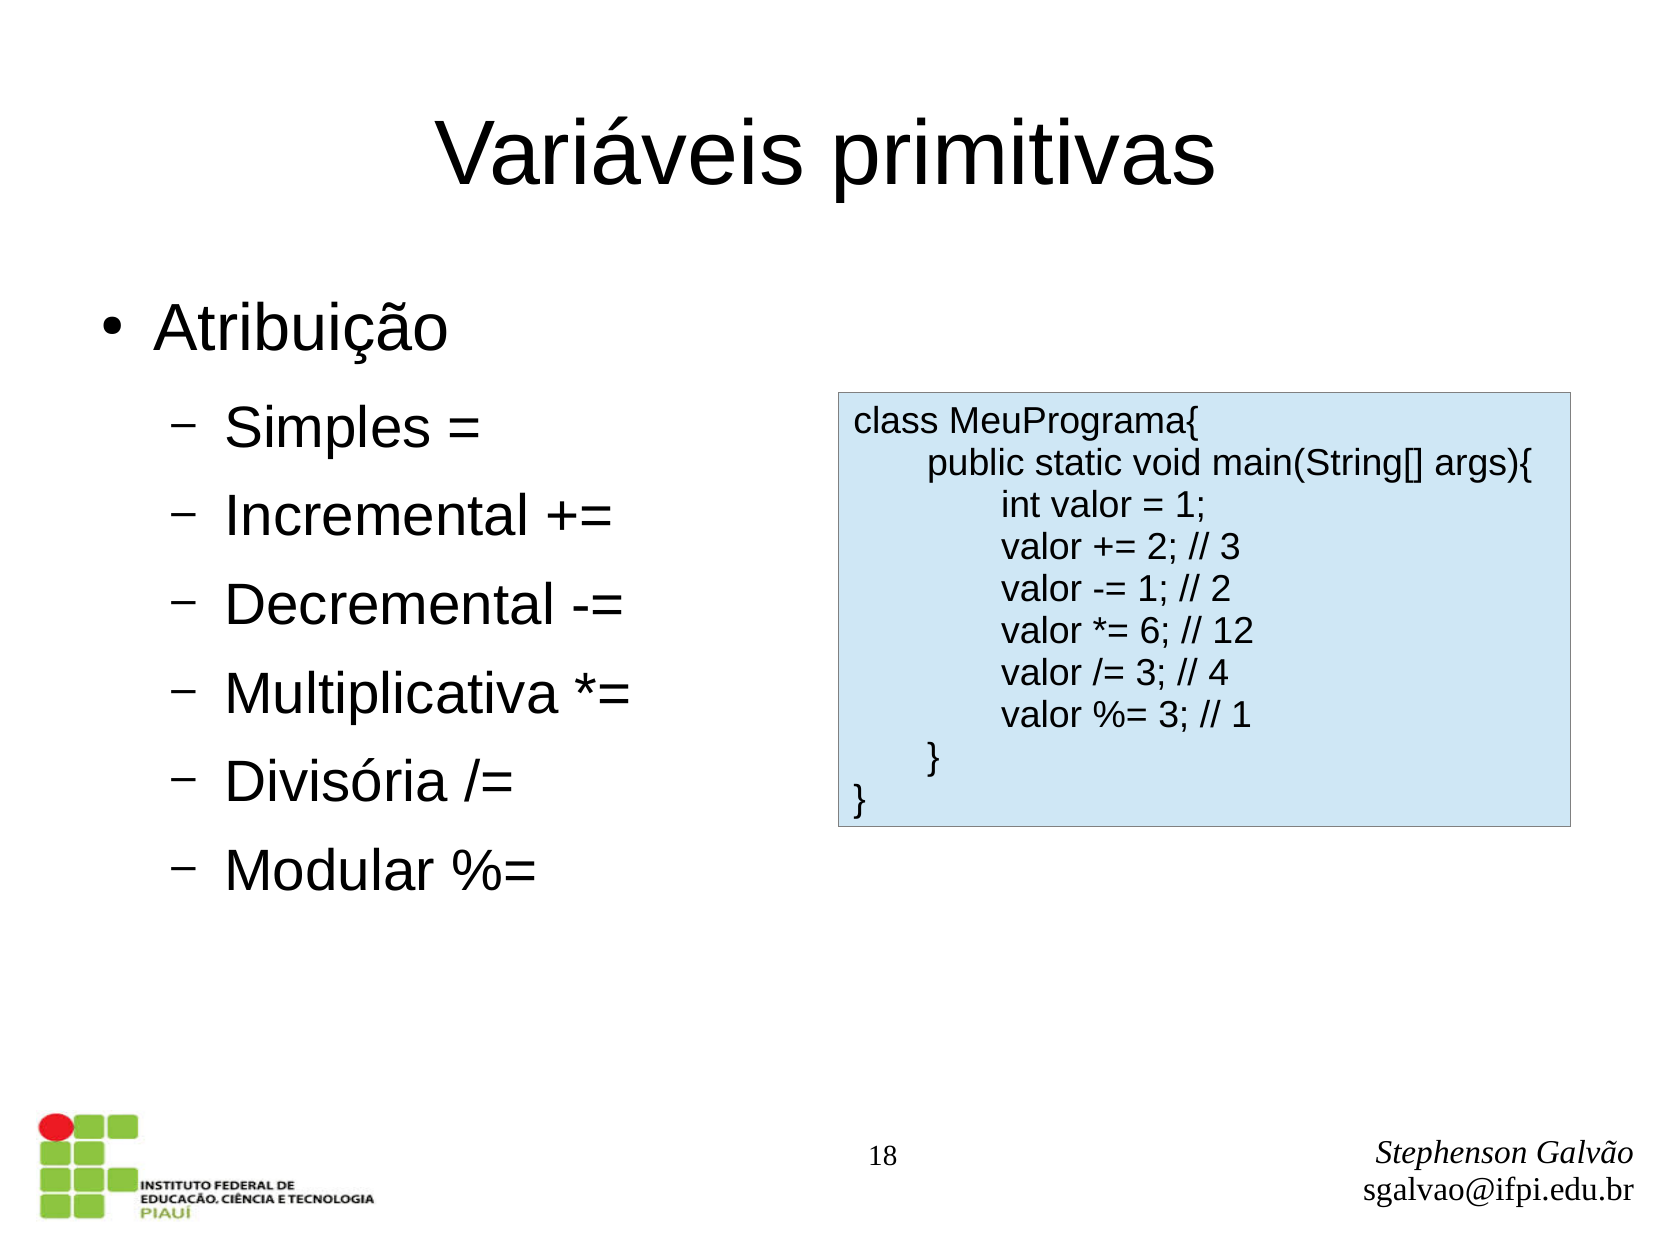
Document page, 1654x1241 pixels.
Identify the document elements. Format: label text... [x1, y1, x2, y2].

list Atribuição Simples = Incremental += Decremental -= Multiplicativa *= Divisória /= Modular %= [82, 290, 1538, 1010]
title Variáveis primitivas [82, 49, 1571, 257]
text_box class MeuPrograma{ public static void main(String[] args){ int valor = 1; valor += 2; // 3 valor -= 1; // 2 valor *= 6; // 12 valor /= 3; // 4 valor %= 3; // 1 } } [838, 392, 1571, 827]
picture [36, 1110, 378, 1229]
